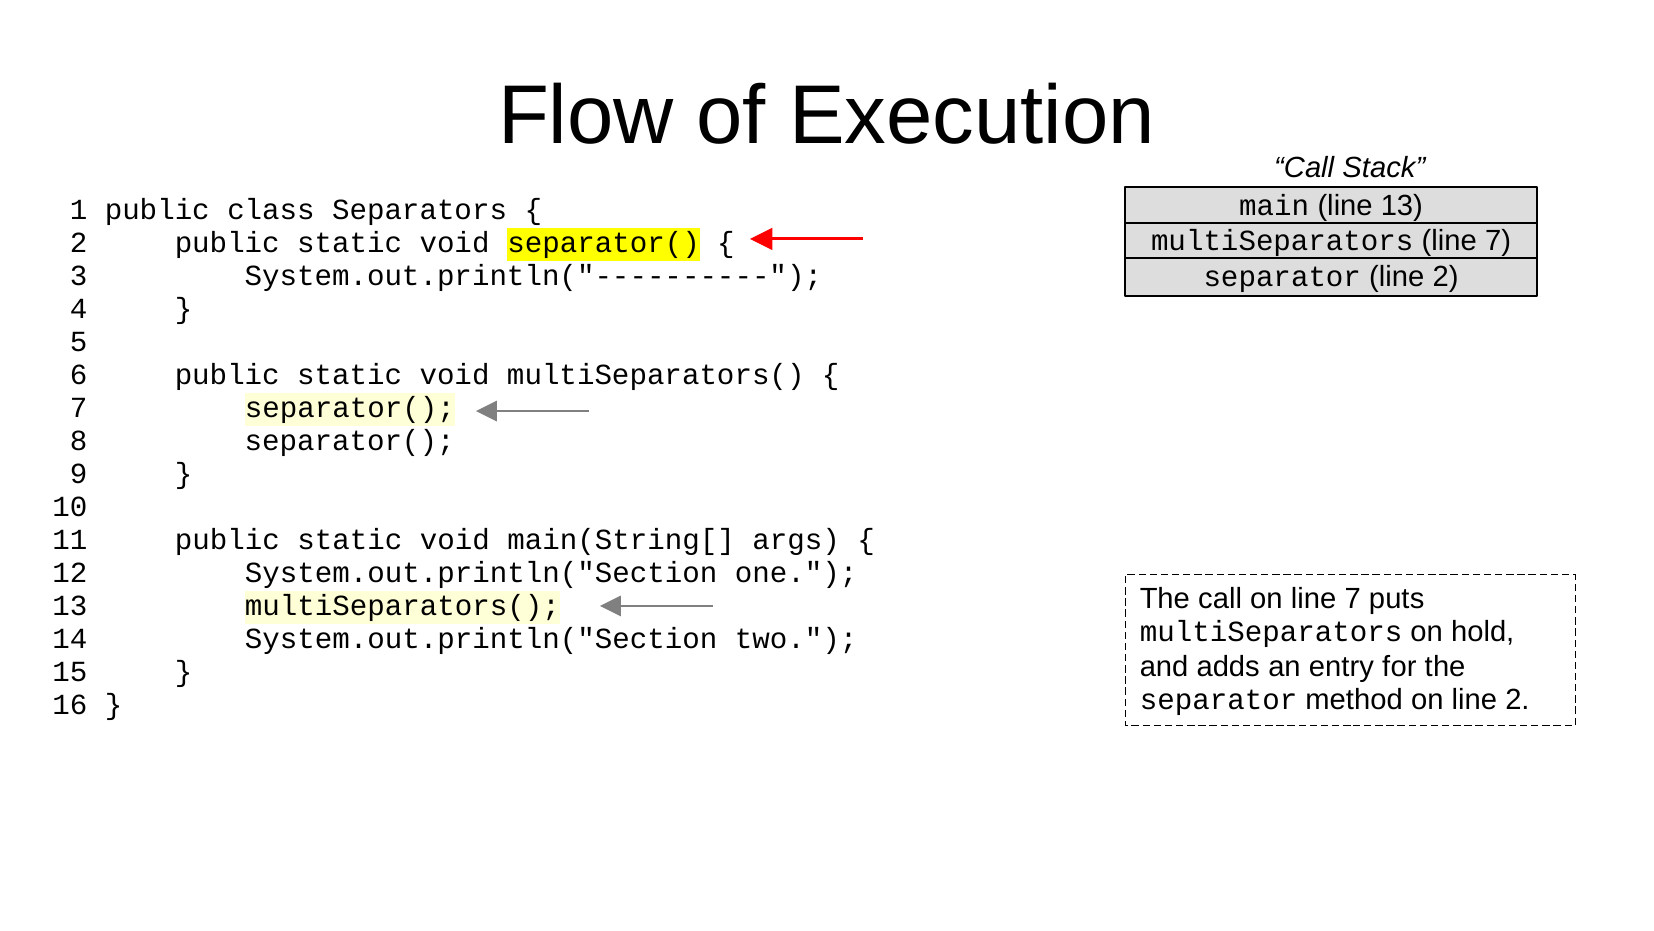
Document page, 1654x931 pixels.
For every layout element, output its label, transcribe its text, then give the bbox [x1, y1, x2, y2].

text_box multiSeparators (line 7) [1124, 222, 1538, 258]
text_box 1 public class Separators { 2 public static void separator() { 3 System.out.println("----------"); 4 } 5 6 public static void multiSeparators() { 7 separator(); 8 separator(); 9 } 10 11 public static void main(String[] args) { 12 System.out.println("Section one."); 13 multiSeparators(); 14 System.out.println("Section two."); 15 } 16 } [37, 187, 893, 731]
text_box main (line 13) [1124, 187, 1538, 222]
text_box The call on line 7 puts multiSeparators on hold, and adds an entry for the separator method on line 2. [1125, 574, 1576, 726]
text_box separator (line 2) [1124, 258, 1538, 296]
text_box “Call Stack” [1259, 144, 1441, 187]
title Flow of Execution [82, 37, 1571, 193]
